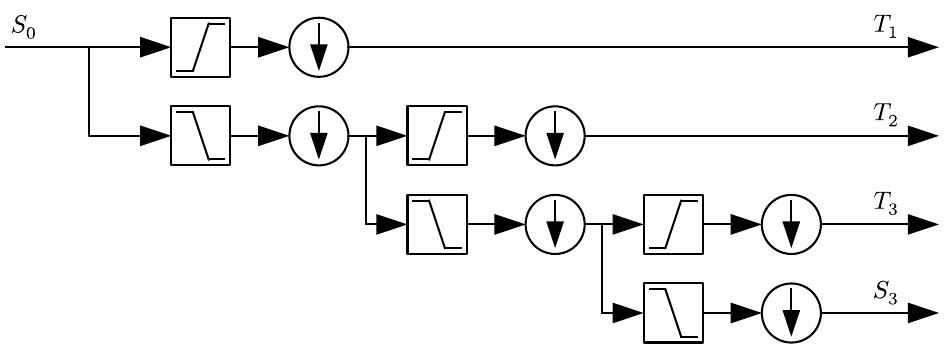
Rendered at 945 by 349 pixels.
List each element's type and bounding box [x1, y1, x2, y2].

text_box [889, 26, 897, 38]
text_box [12, 14, 27, 33]
text_box [874, 280, 889, 299]
text_box [874, 14, 891, 32]
text_box [874, 191, 891, 209]
text_box [26, 27, 35, 39]
text_box [888, 203, 897, 216]
text_box [874, 103, 891, 121]
text_box [889, 114, 897, 127]
text_box [888, 292, 897, 305]
